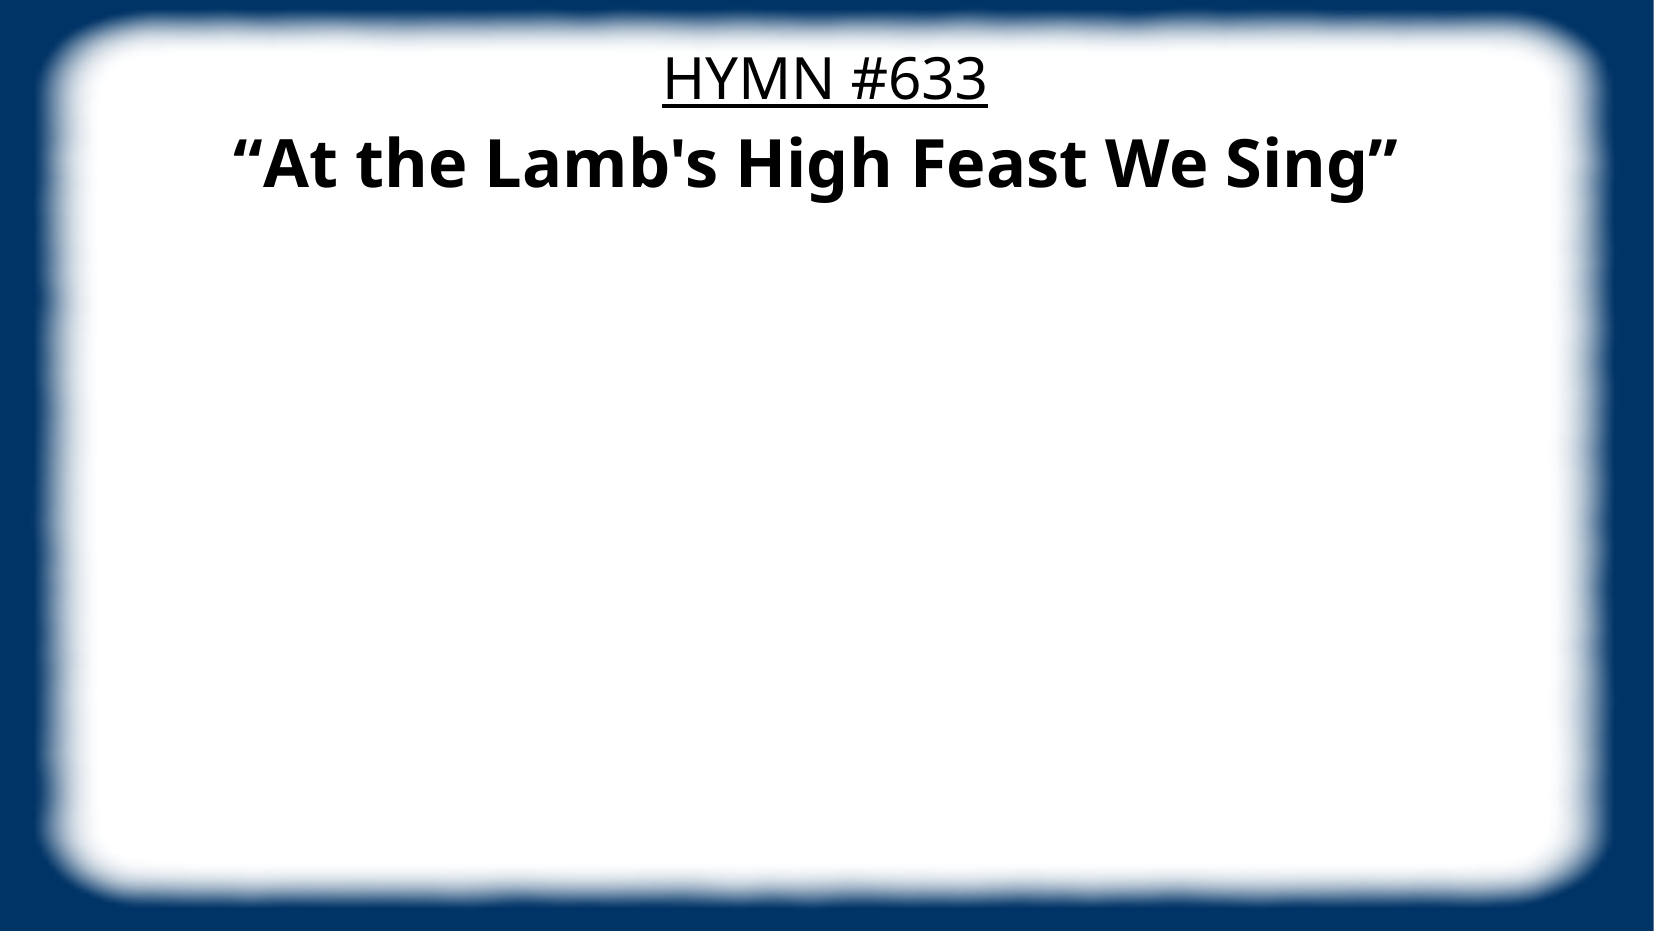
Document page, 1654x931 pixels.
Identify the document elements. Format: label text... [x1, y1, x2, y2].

picture [0, 0, 1654, 931]
text_box HYMN #633 “At the Lamb's High Feast We Sing” [75, 30, 1576, 211]
